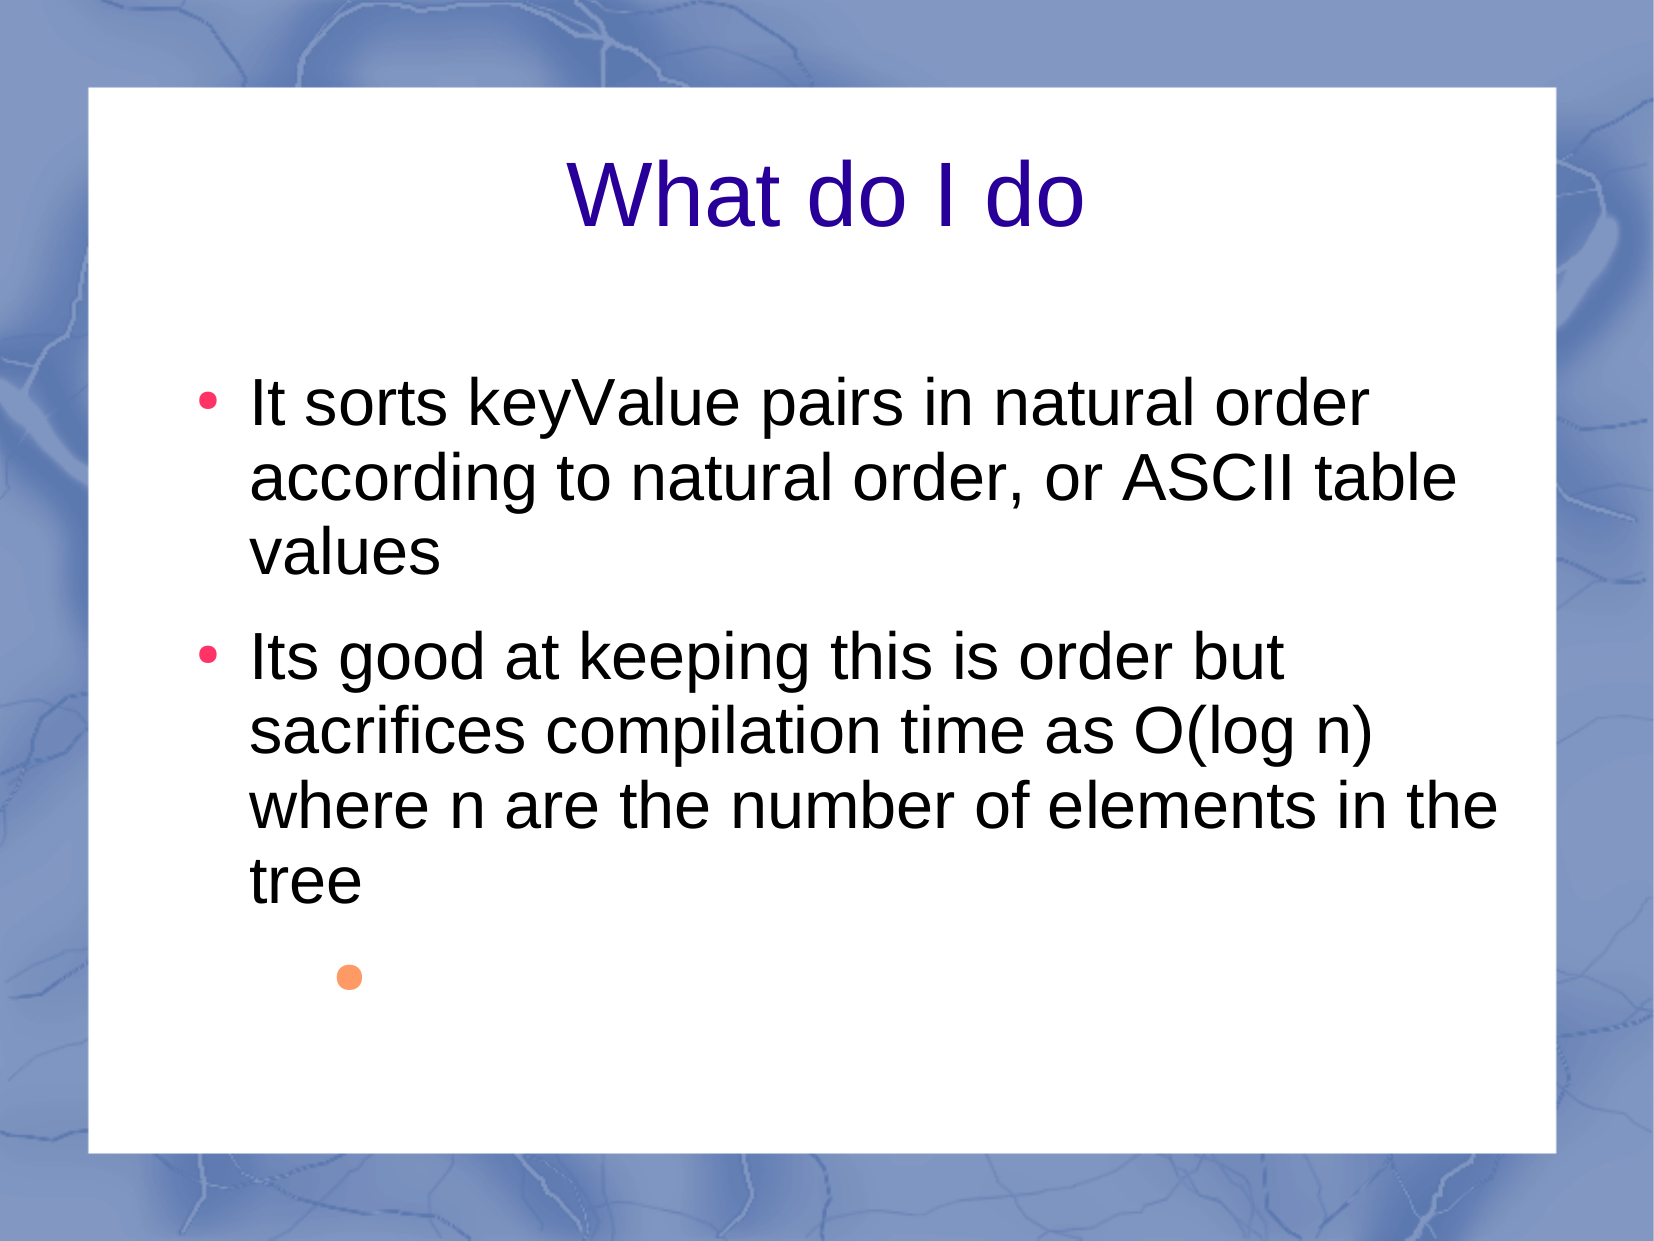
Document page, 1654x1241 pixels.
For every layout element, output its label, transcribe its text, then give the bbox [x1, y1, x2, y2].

picture [0, 0, 1654, 1241]
title What do I do [118, 90, 1536, 298]
list It sorts keyValue pairs in natural order according to natural order, or ASCII table values Its good at keeping this is order but sacrifices compilation time as O(log n) where n are the number of elements in the tree [178, 364, 1570, 1147]
